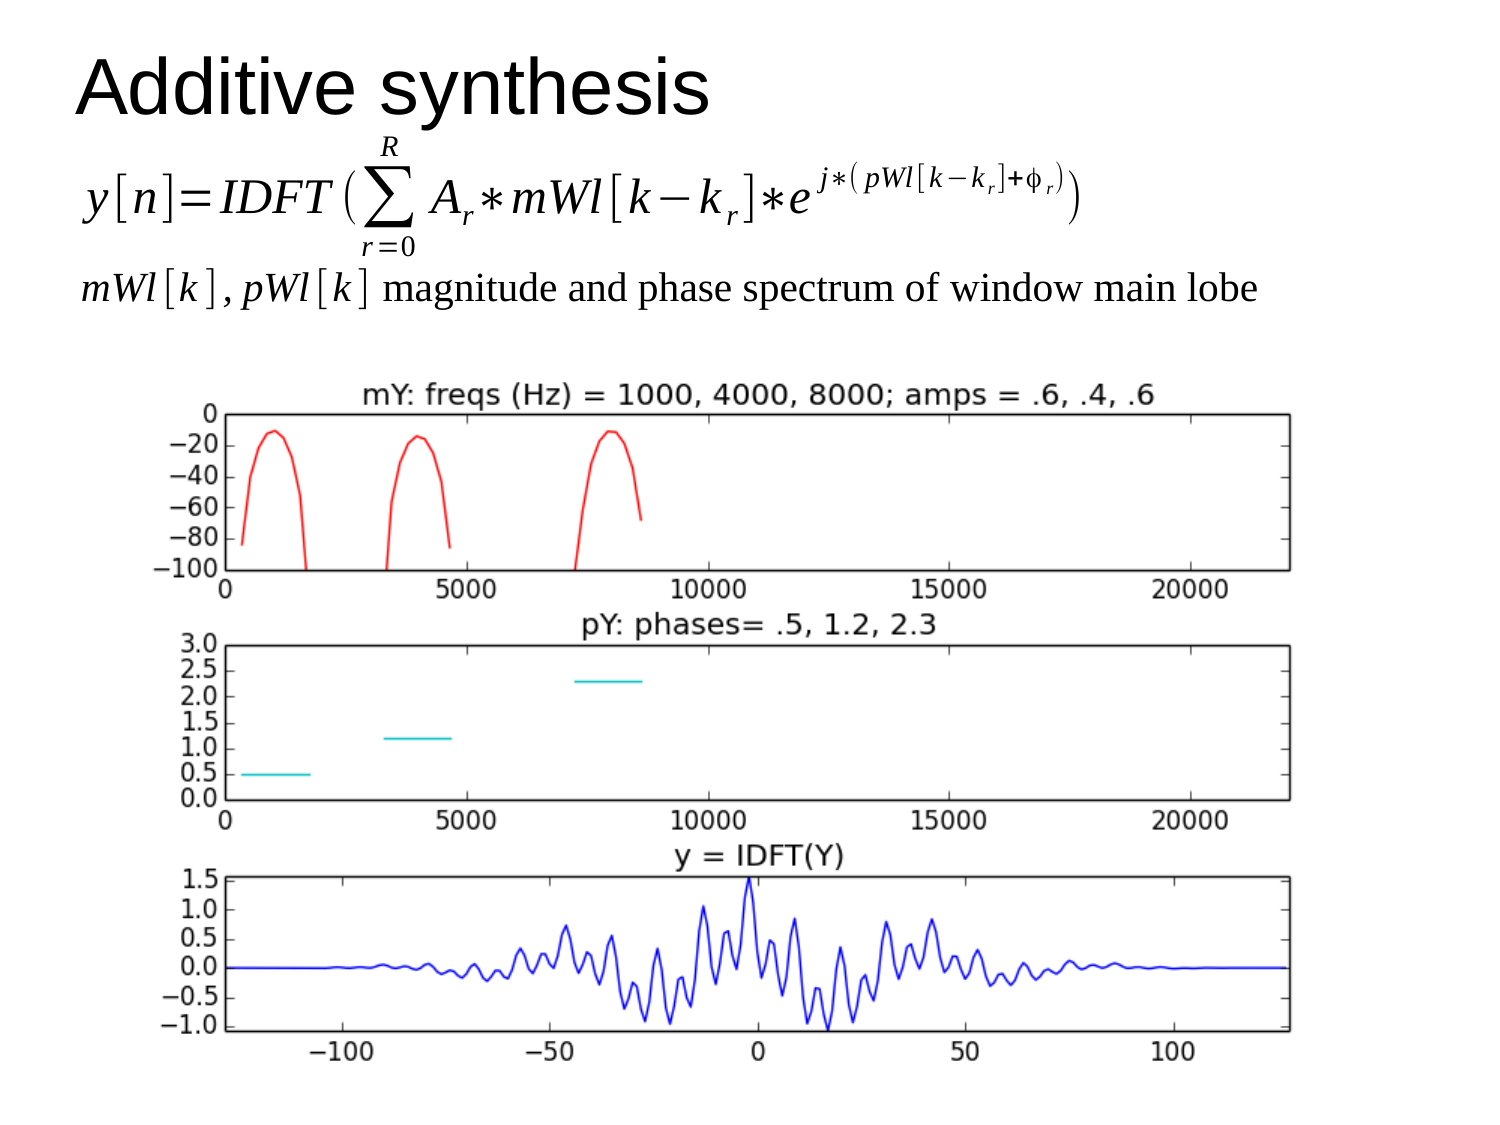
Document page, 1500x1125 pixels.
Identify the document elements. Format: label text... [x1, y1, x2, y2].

chart [74, 129, 1266, 313]
picture [117, 360, 1333, 1097]
title Additive synthesis [75, 9, 1425, 165]
